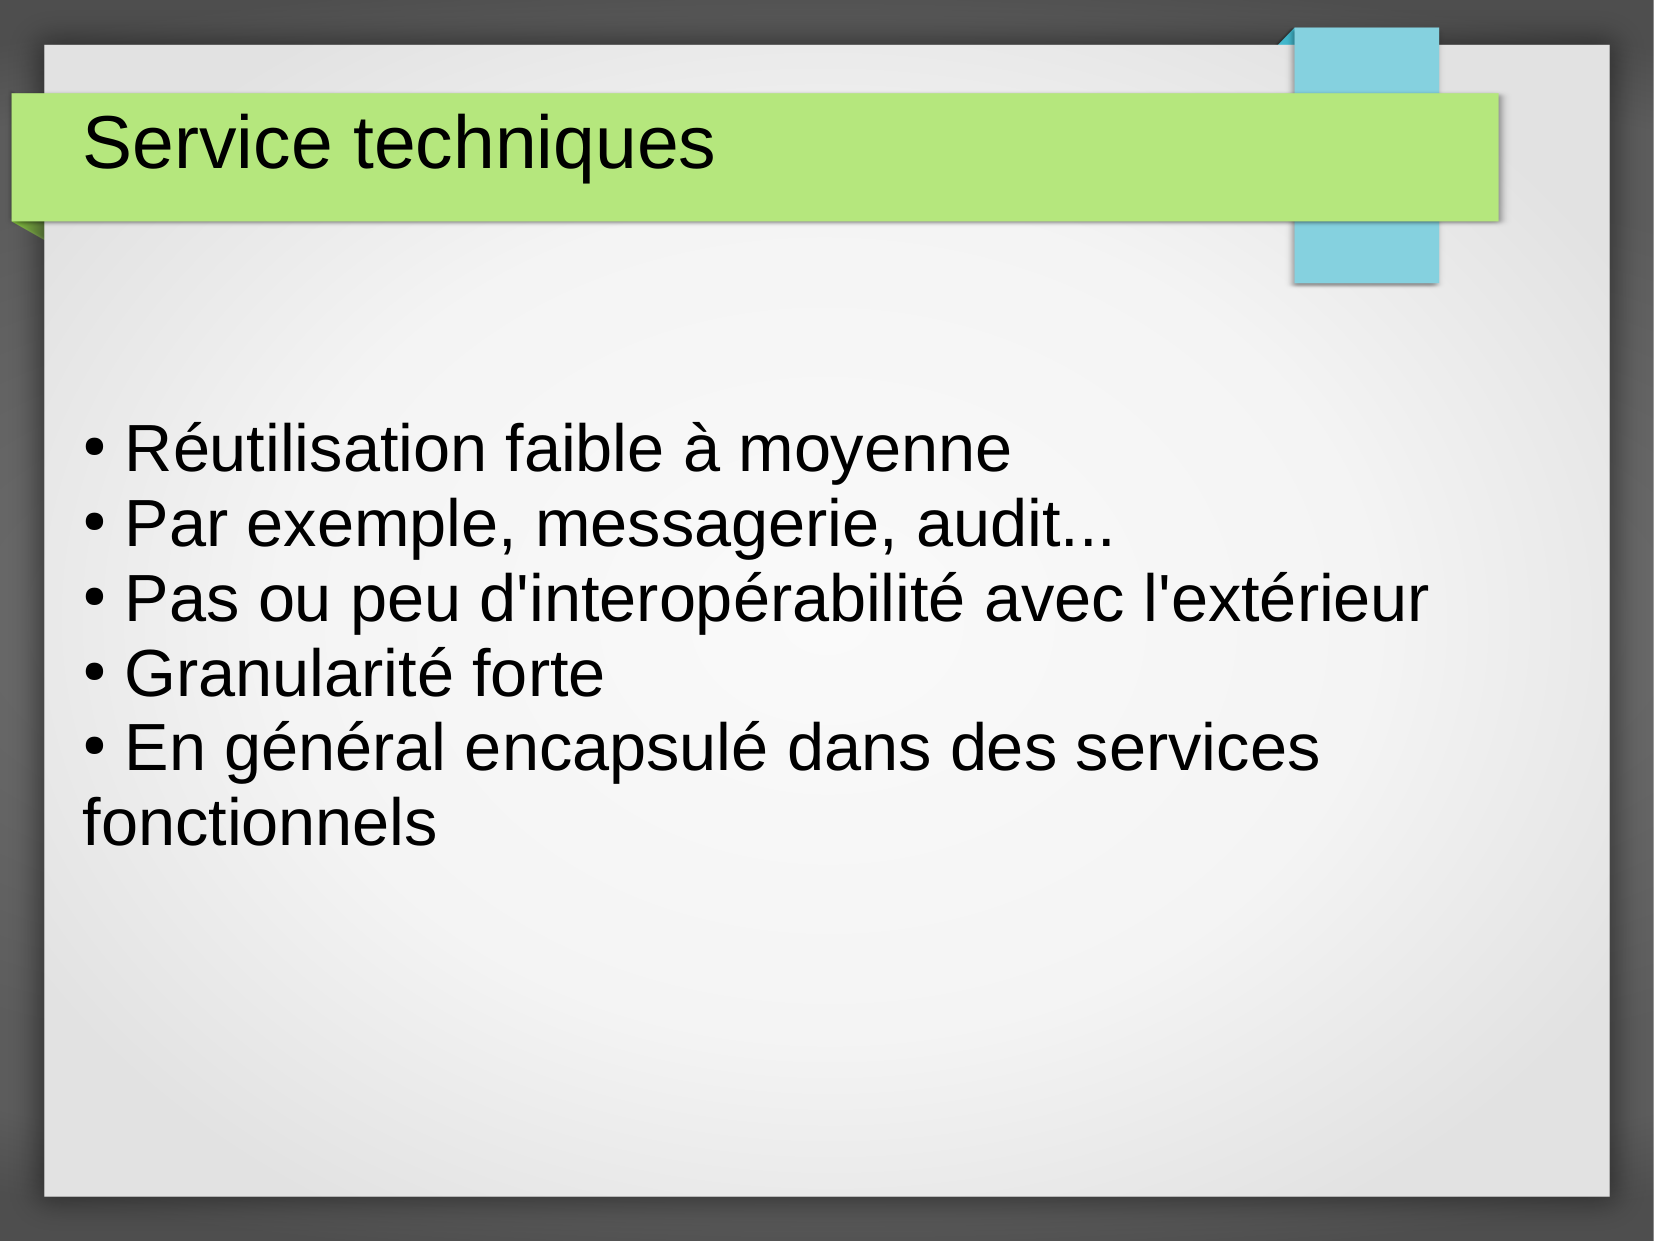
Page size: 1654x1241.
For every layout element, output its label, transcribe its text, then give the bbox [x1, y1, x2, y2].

subtitle Réutilisation faible à moyenne Par exemple, messagerie, audit... Pas ou peu d'interopérabilité avec l'extérieur Granularité forte En général encapsulé dans des services fonctionnels [82, 49, 1571, 1010]
picture [0, 0, 1654, 1241]
